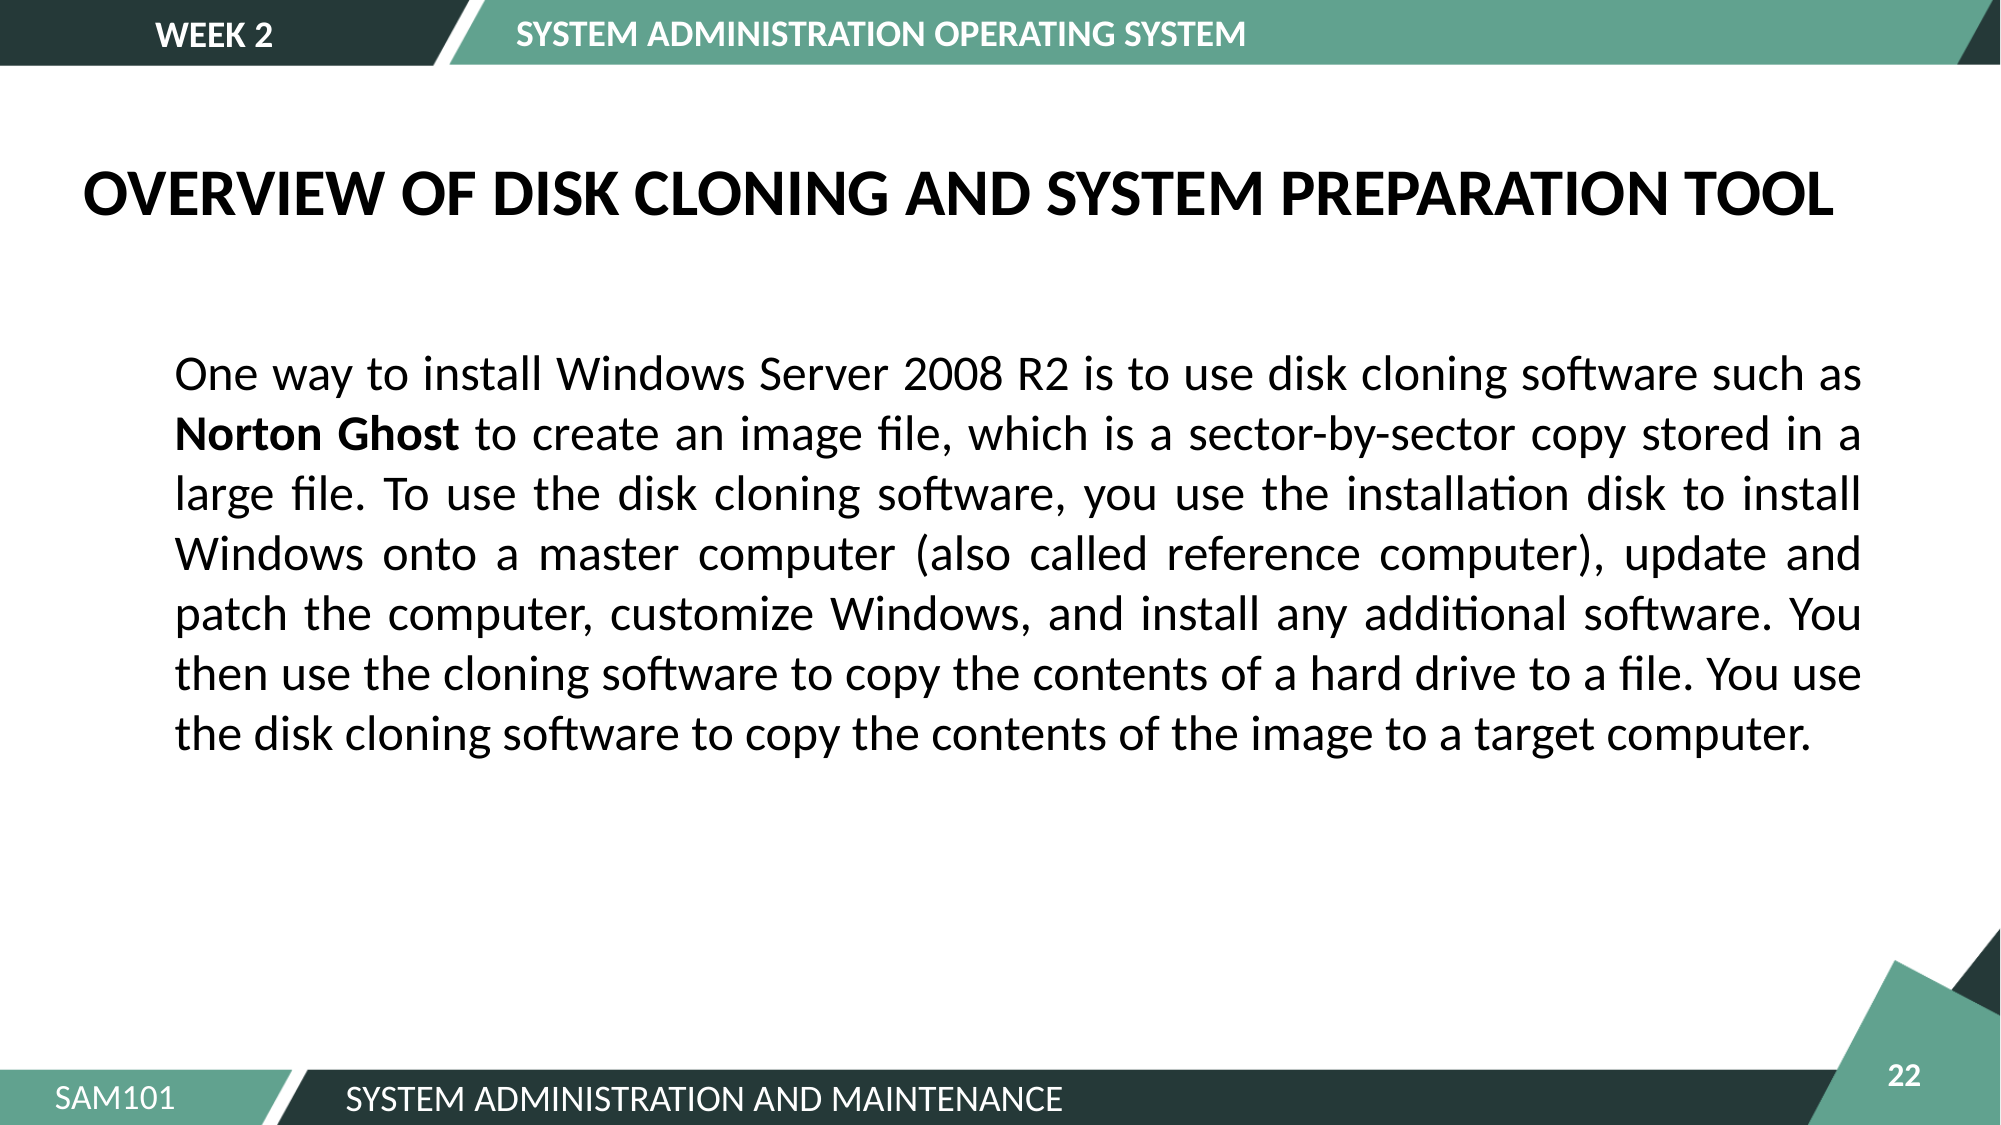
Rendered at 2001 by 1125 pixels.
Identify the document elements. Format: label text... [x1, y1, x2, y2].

text_box WEEK 2 [98, 2, 331, 63]
text_box SYSTEM ADMINISTRATION AND MAINTENANCE [330, 1066, 1332, 1125]
text_box OVERVIEW OF DISK CLONING AND SYSTEM PREPARATION TOOL [68, 142, 1879, 245]
slide_number <number> [1486, 1042, 1937, 1103]
picture [0, 0, 2001, 1125]
text_box One way to install Windows Server 2008 R2 is to use disk cloning software such as Norton Ghost to create an image file, which is a sector-by-sector copy stored in a large file. To use the disk cloning software, you use the installation disk to install Windows onto a master computer (also called reference computer), update and patch the computer, customize Windows, and install any additional software. You then use the cloning software to copy the contents of a hard drive to a file. You use the disk cloning software to copy the contents of the image to a target computer. [159, 325, 1879, 776]
text_box SYSTEM ADMINISTRATION OPERATING SYSTEM [501, 1, 1937, 62]
text_box SAM101 [39, 1066, 233, 1125]
